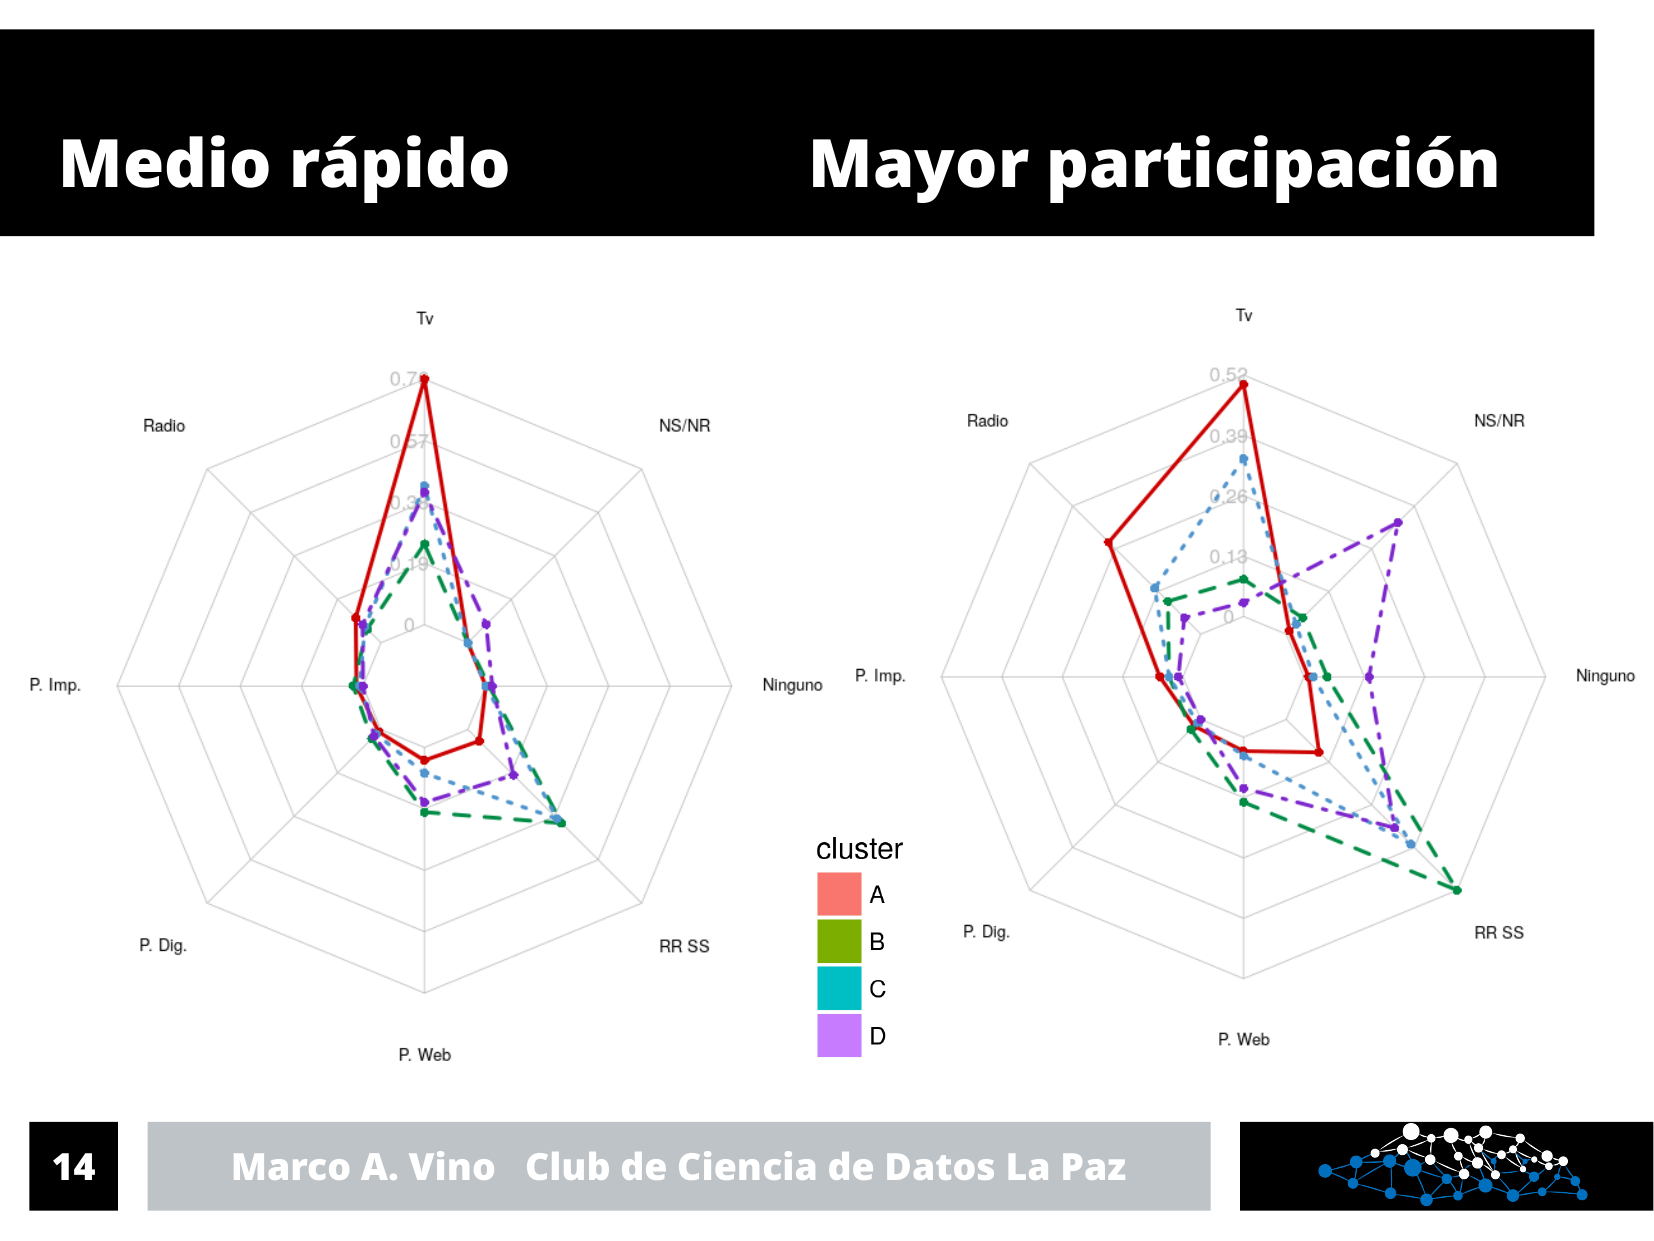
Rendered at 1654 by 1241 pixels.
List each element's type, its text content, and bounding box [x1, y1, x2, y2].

title Medio rápido Mayor participación [58, 58, 1595, 207]
picture [13, 285, 1649, 1081]
picture [1310, 1107, 1599, 1225]
